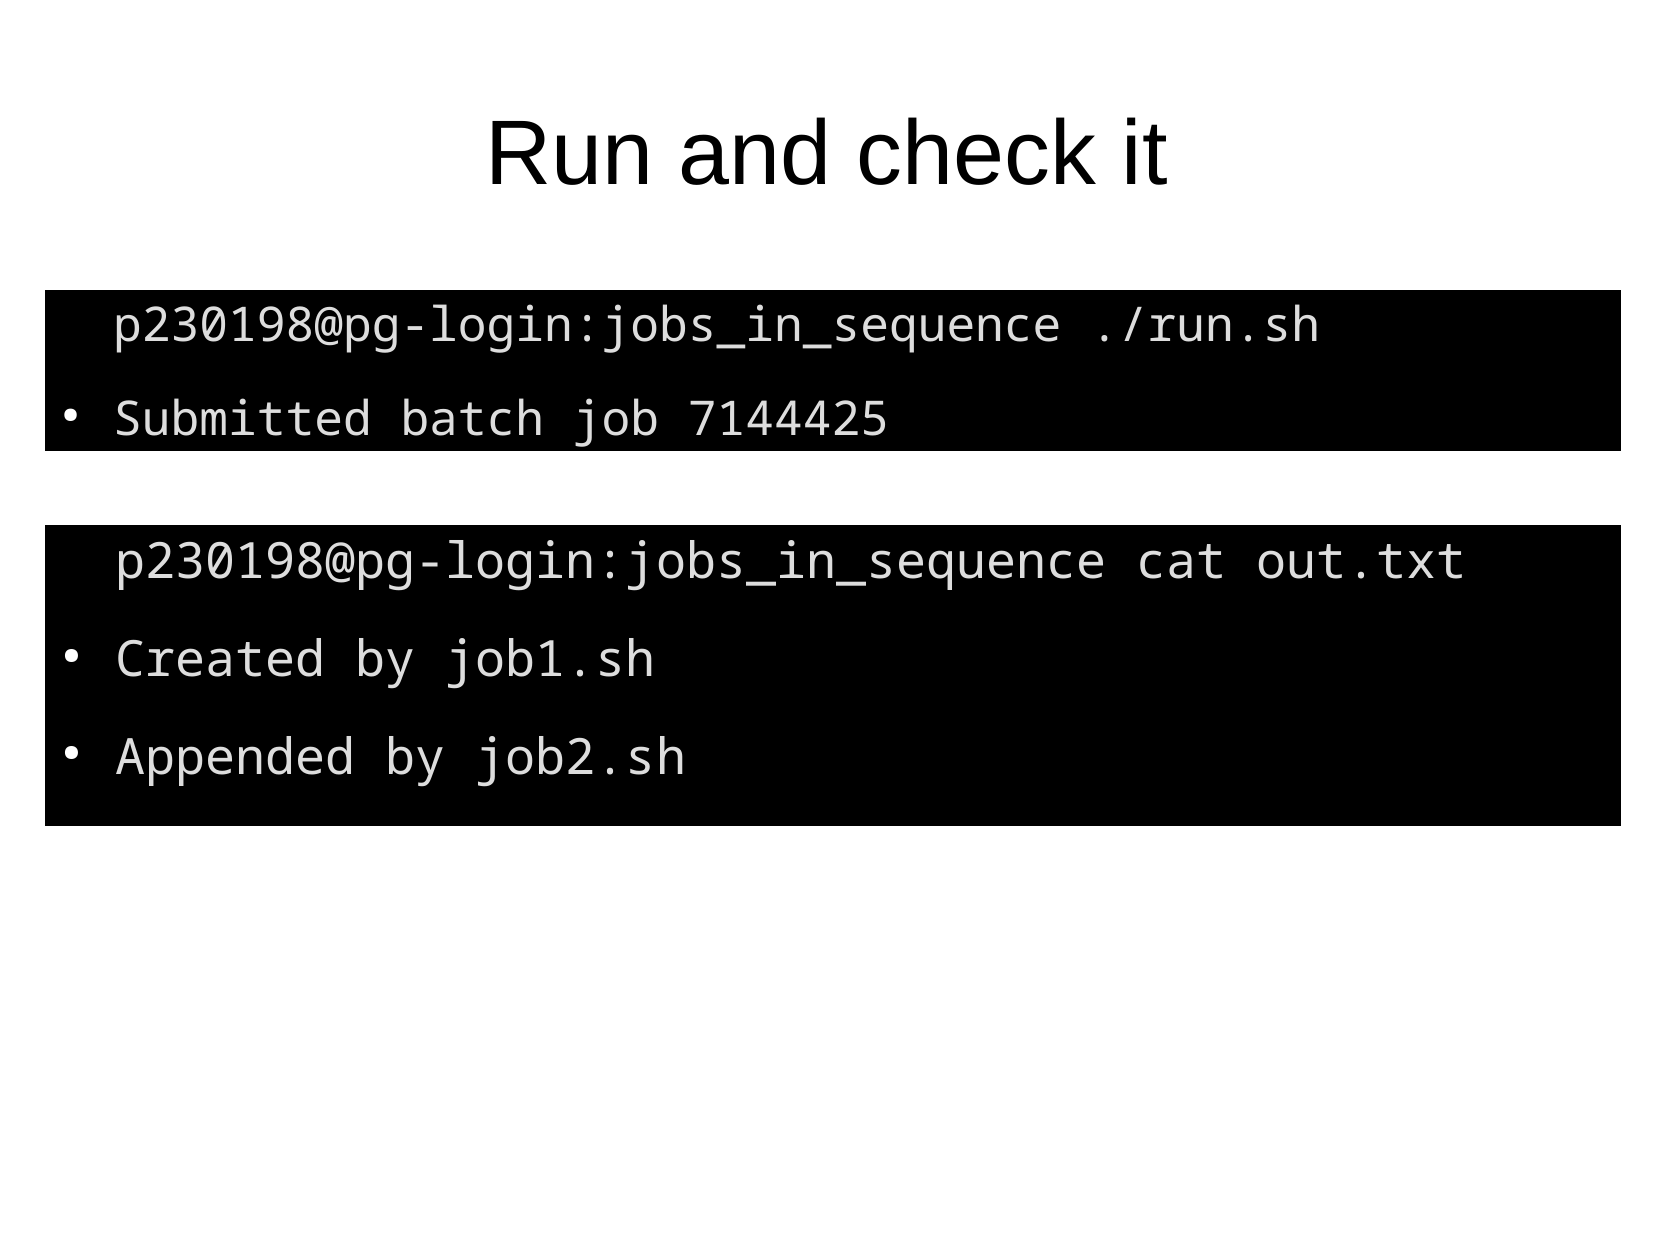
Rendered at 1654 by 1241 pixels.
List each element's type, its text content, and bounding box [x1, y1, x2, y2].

list p230198@pg-login:jobs_in_sequence cat out.txt Created by job1.sh Appended by job2.sh [45, 525, 1621, 826]
list p230198@pg-login:jobs_in_sequence ./run.sh Submitted batch job 7144425 [45, 290, 1621, 451]
title Run and check it [82, 49, 1571, 257]
